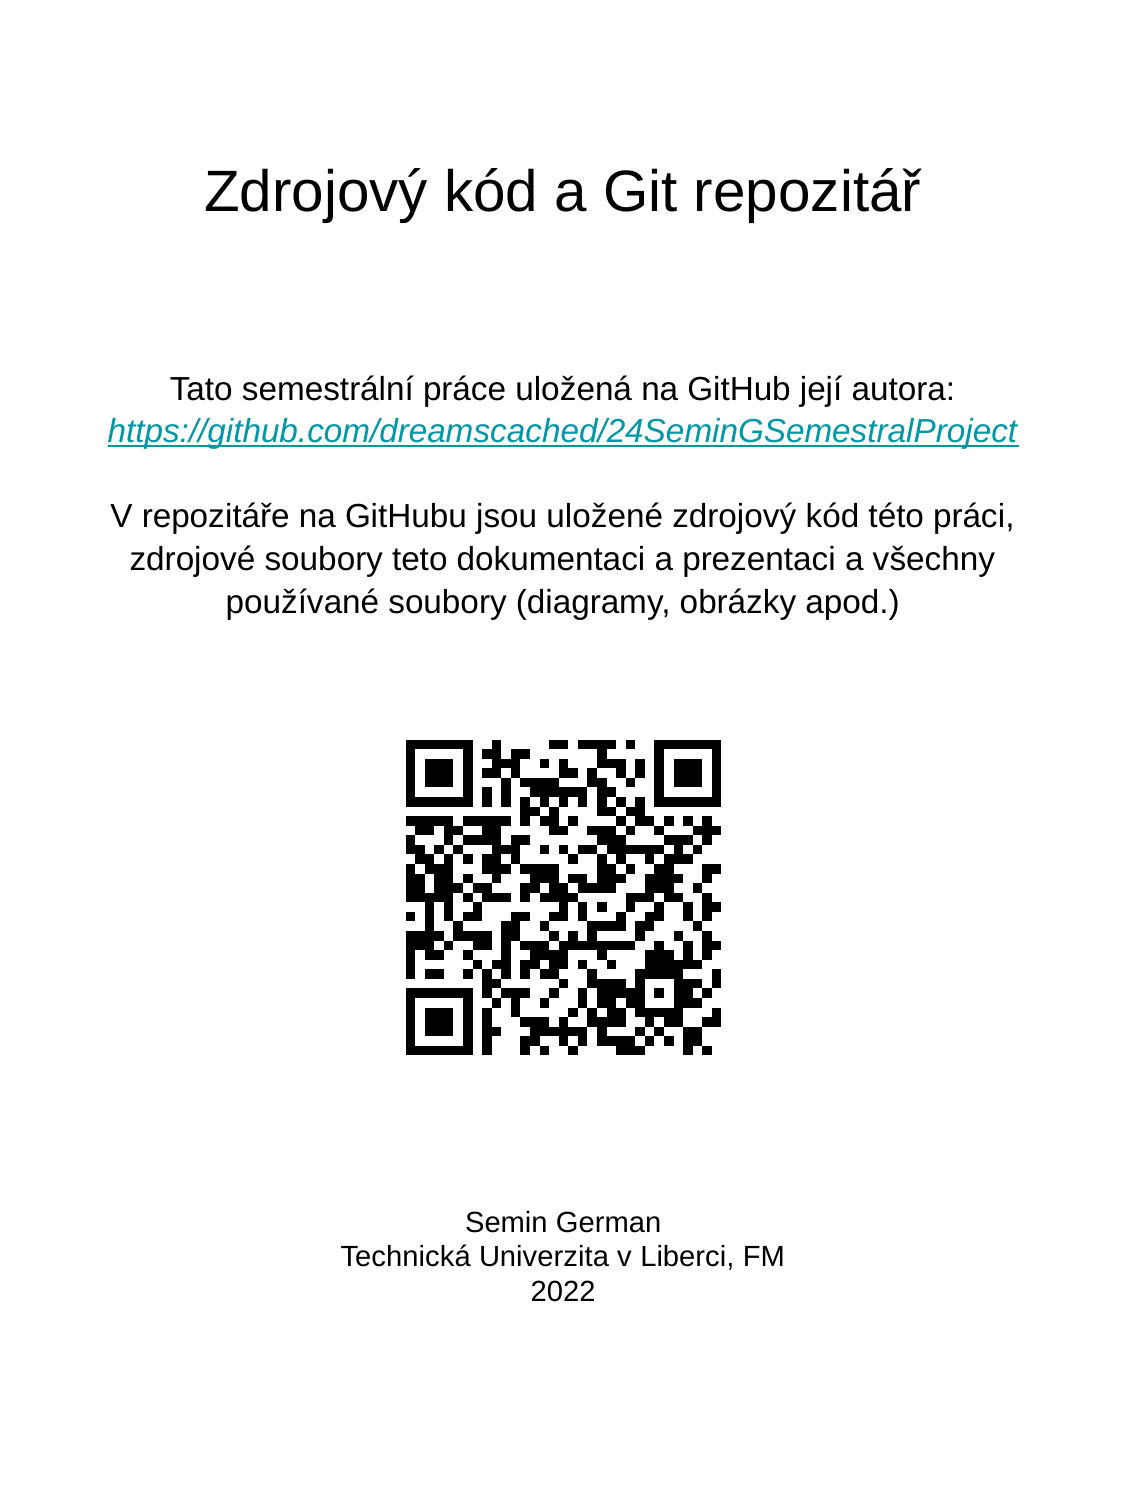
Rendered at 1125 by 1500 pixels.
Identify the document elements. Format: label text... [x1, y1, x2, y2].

title Zdrojový kód a Git repozitář [38, 129, 1088, 296]
text_box Semin German Technická Univerzita v Liberci, FM 2022 [317, 1187, 810, 1323]
picture [396, 730, 731, 1065]
list Tato semestrální práce uložená na GitHub její autora: https://github.com/dreamscached/24SeminGSemestralProject V repozitáře na GitHubu jsou uložené zdrojový kód této práci, zdrojové soubory teto dokumentaci a prezentaci a všechny používané soubory (diagramy, obrázky apod.) [38, 336, 1088, 693]
